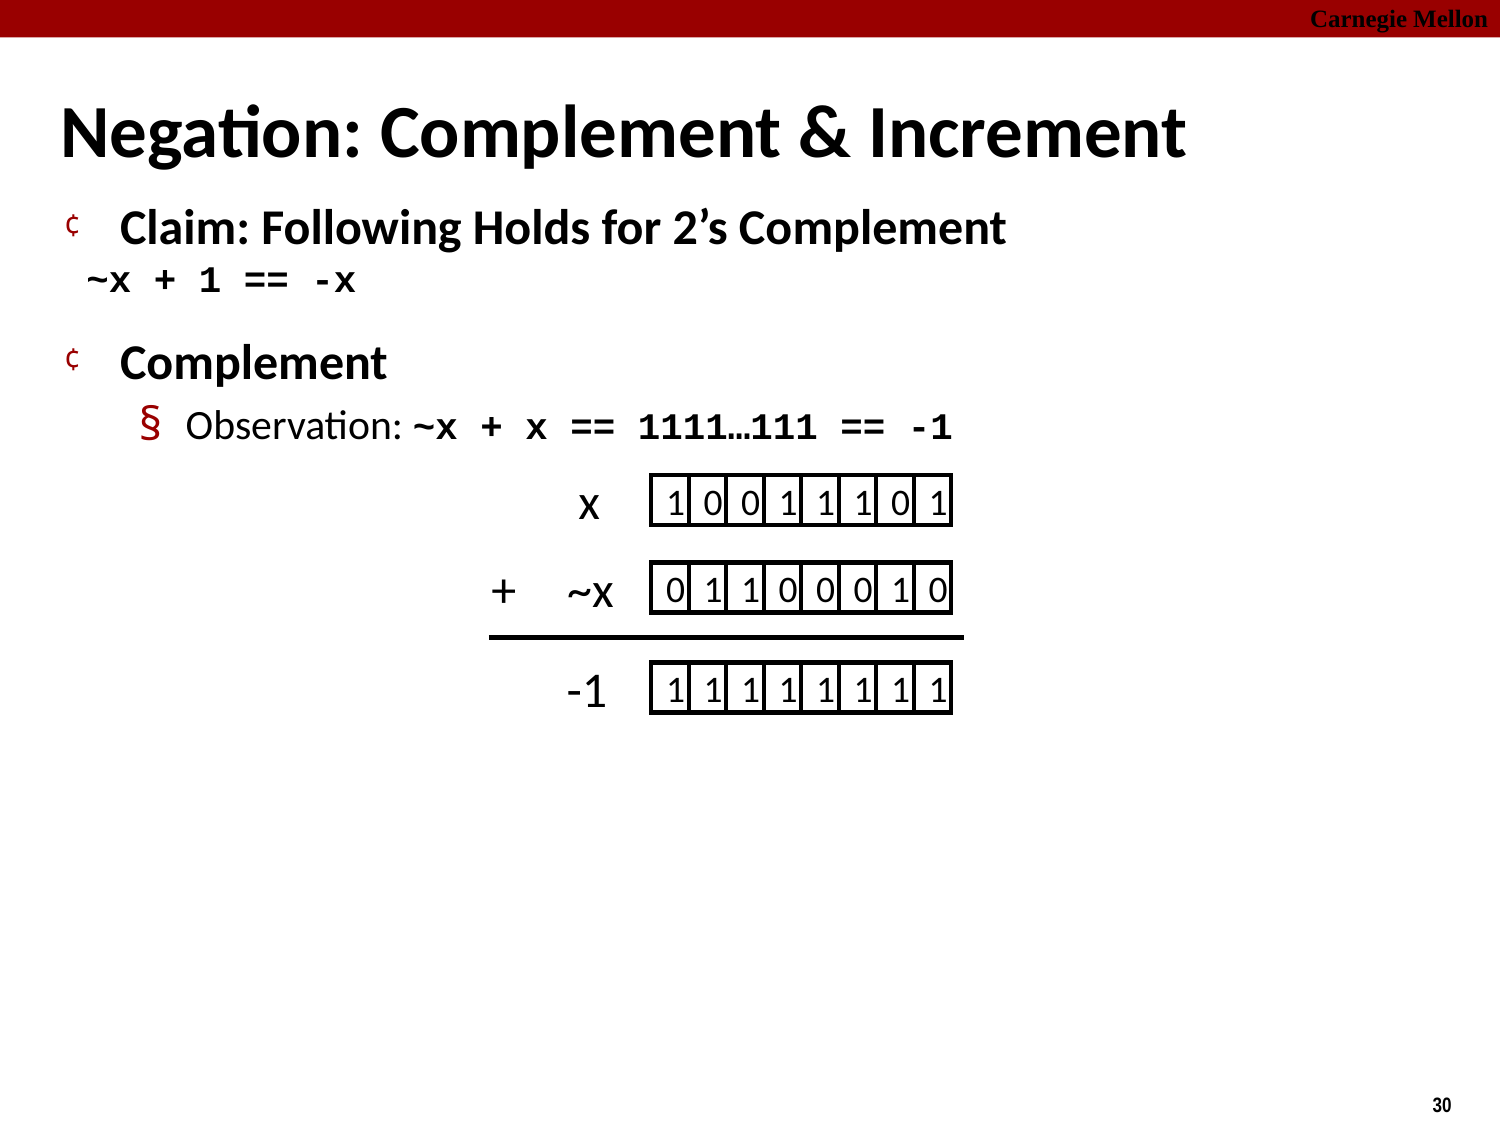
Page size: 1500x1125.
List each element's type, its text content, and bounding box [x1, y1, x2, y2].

text_box 1 [839, 662, 876, 713]
text_box 1 [726, 662, 763, 713]
text_box 1 [801, 474, 839, 525]
list Claim: Following Holds for 2’s Complement ~x + 1 == -x Complement Observation: ~x + x == 1111…111 == -1 [48, 187, 1338, 1045]
text_box 1 [763, 662, 801, 713]
text_box + [476, 549, 532, 625]
text_box 0 [801, 562, 839, 613]
text_box 0 [726, 474, 763, 525]
text_box 0 [651, 562, 688, 613]
text_box 1 [651, 474, 688, 525]
text_box -1 [551, 649, 622, 725]
text_box 1 [651, 662, 688, 713]
text_box 1 [839, 474, 876, 525]
text_box 1 [876, 662, 913, 713]
text_box 1 [763, 474, 801, 525]
text_box 0 [913, 562, 952, 613]
text_box 1 [801, 662, 839, 713]
text_box 0 [688, 474, 726, 525]
text_box 1 [913, 662, 952, 713]
text_box 1 [688, 562, 726, 613]
text_box 1 [876, 562, 913, 613]
text_box 1 [726, 562, 763, 613]
text_box x [552, 462, 615, 538]
text_box 0 [839, 562, 876, 613]
title Negation: Complement & Increment [45, 75, 1500, 167]
text_box ~x [552, 549, 629, 625]
text_box 1 [688, 662, 726, 713]
text_box 0 [763, 562, 801, 613]
text_box 0 [876, 474, 913, 525]
text_box 1 [913, 474, 952, 525]
